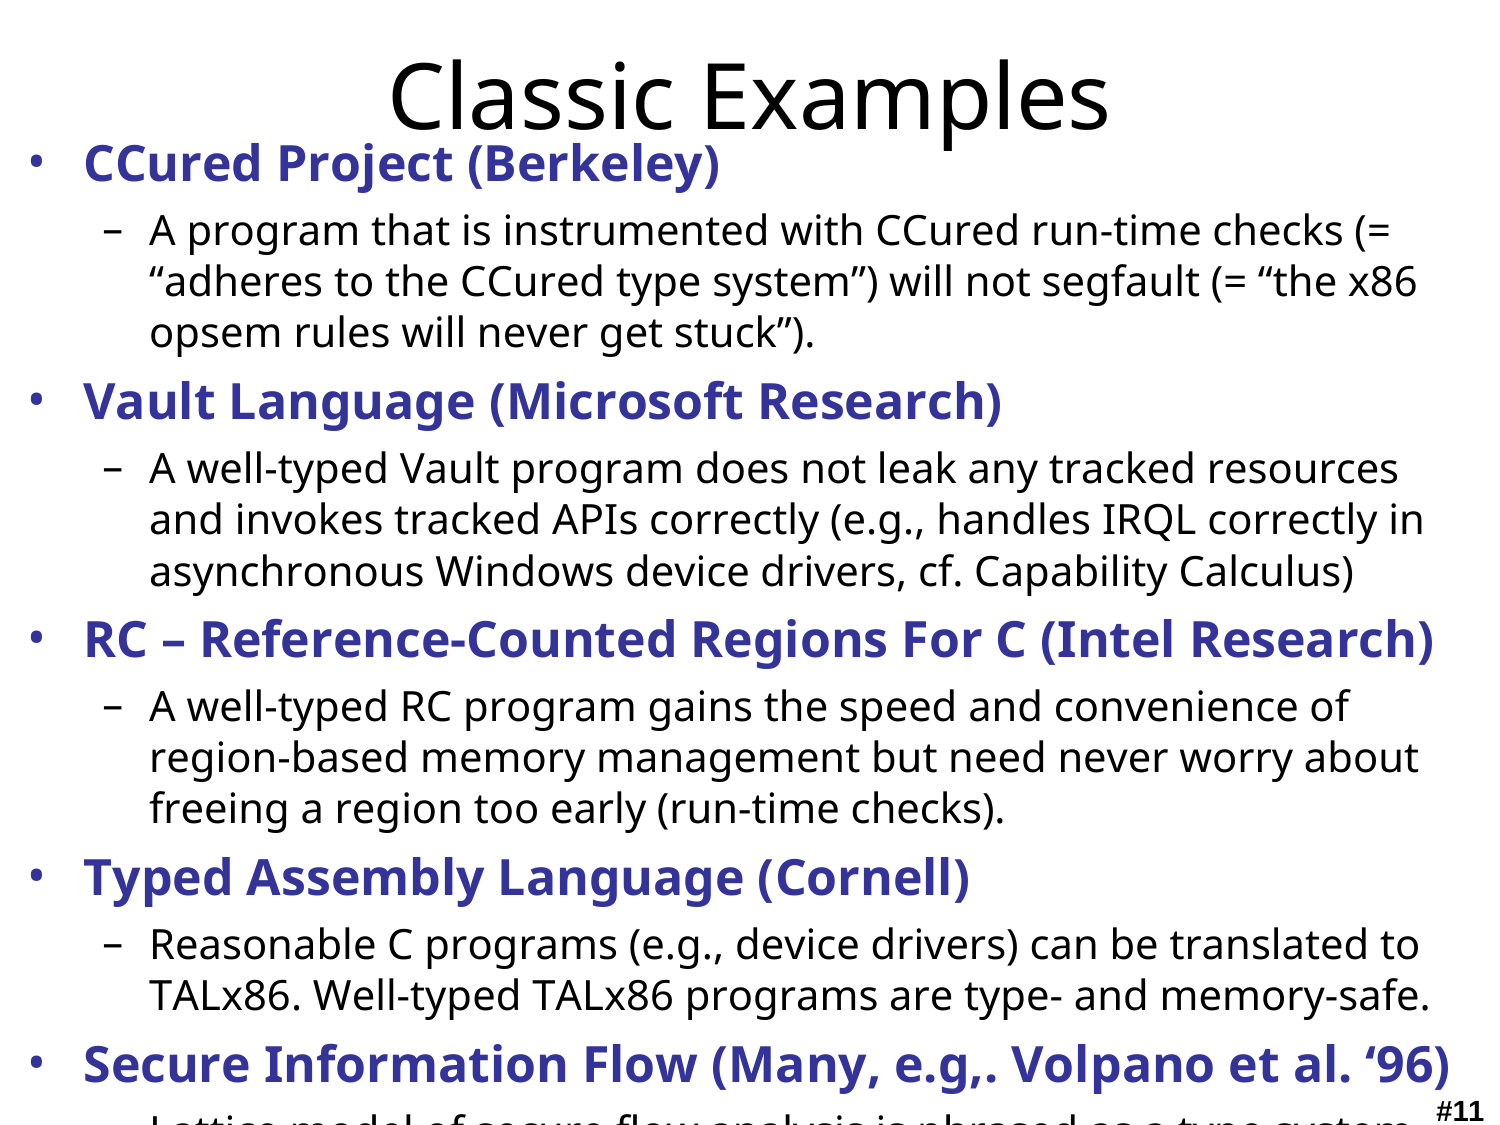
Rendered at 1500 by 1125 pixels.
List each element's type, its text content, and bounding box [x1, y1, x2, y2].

title Classic Examples [75, 0, 1426, 124]
list CCured Project (Berkeley) A program that is instrumented with CCured run-time checks (= “adheres to the CCured type system”) will not segfault (= “the x86 opsem rules will never get stuck”). Vault Language (Microsoft Research) A well-typed Vault program does not leak any tracked resources and invokes tracked APIs correctly (e.g., handles IRQL correctly in asynchronous Windows device drivers, cf. Capability Calculus) RC – Reference-Counted Regions For C (Intel Research) A well-typed RC program gains the speed and convenience of region-based memory management but need never worry about freeing a region too early (run-time checks). Typed Assembly Language (Cornell) Reasonable C programs (e.g., device drivers) can be translated to TALx86. Well-typed TALx86 programs are type- and memory-safe. Secure Information Flow (Many, e.g,. Volpano et al. ‘96) Lattice model of secure flow analysis is phrased as a type system, so type soundness = noninterference. [12, 124, 1488, 1125]
